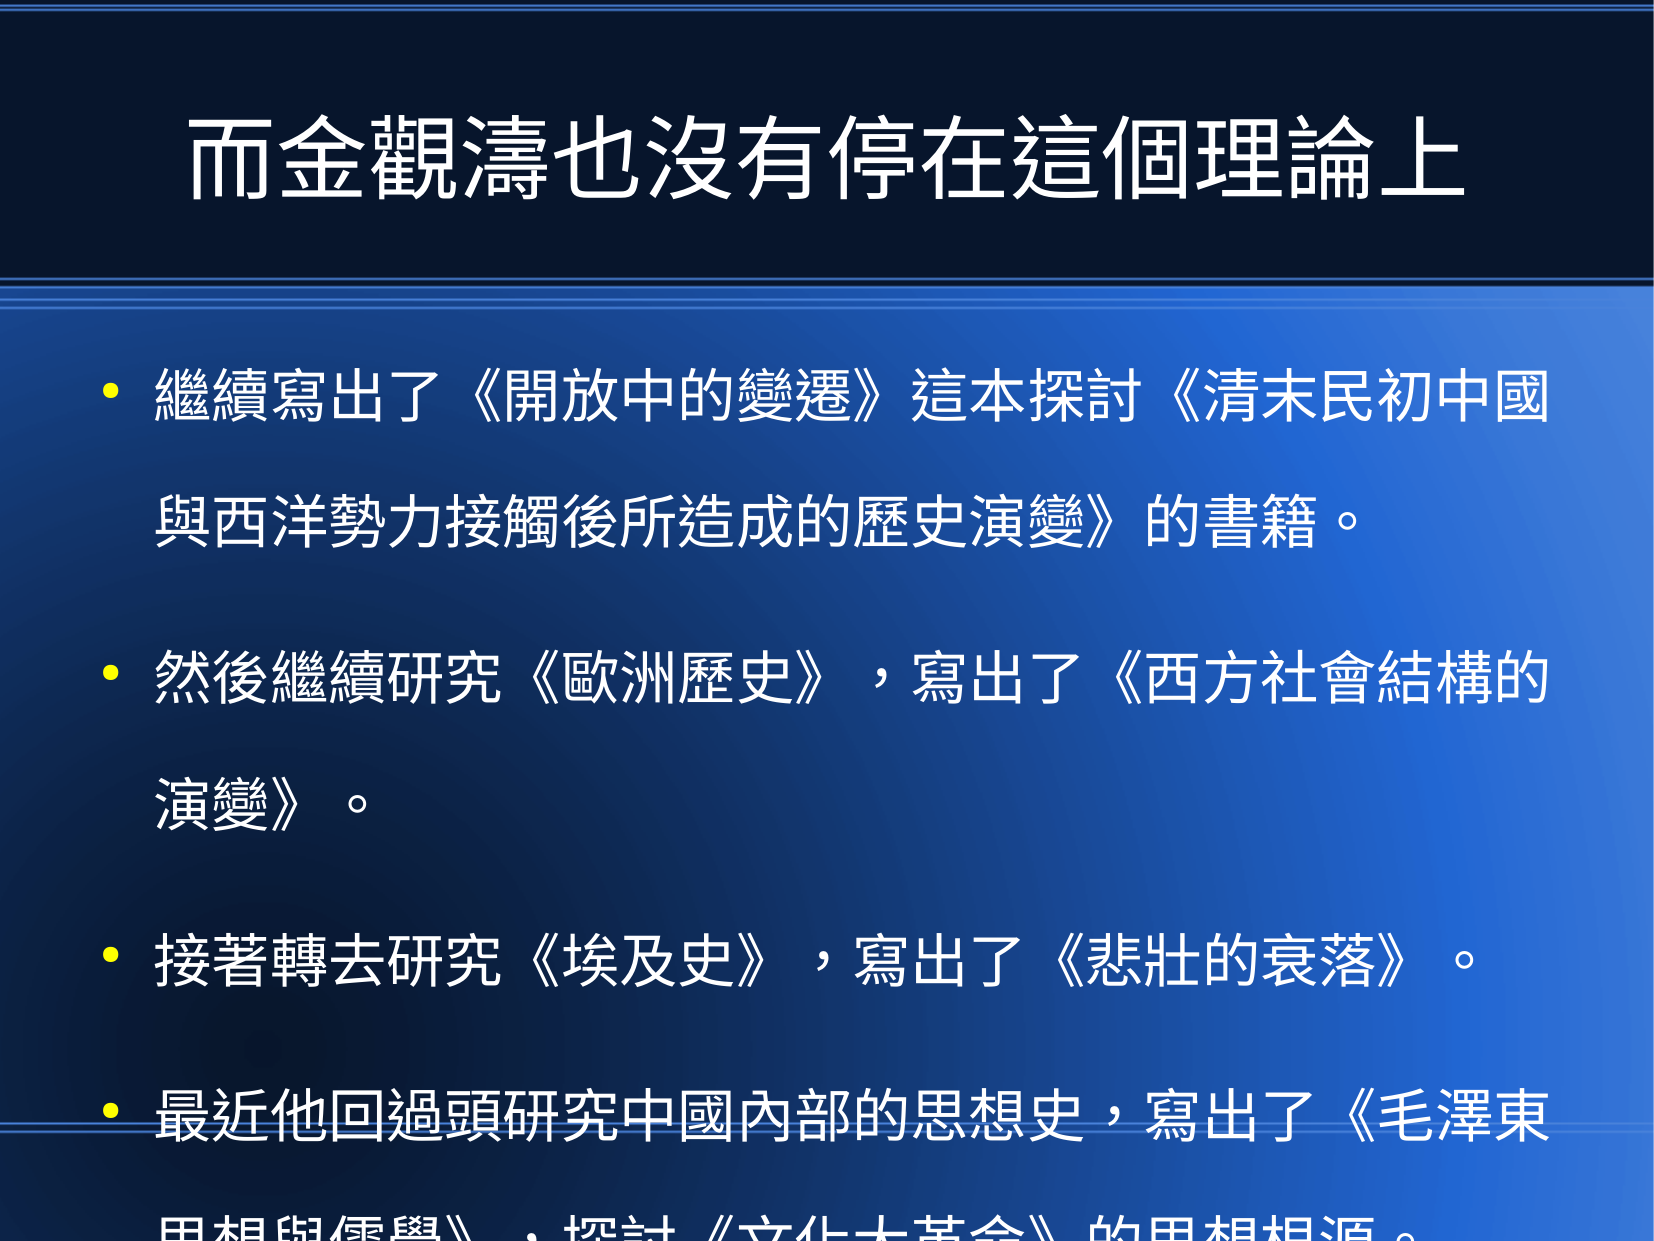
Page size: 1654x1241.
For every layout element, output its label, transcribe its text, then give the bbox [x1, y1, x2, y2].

list 繼續寫出了《開放中的變遷》這本探討《清末民初中國與西洋勢力接觸後所造成的歷史演變》的書籍。 然後繼續研究《歐洲歷史》，寫出了《西方社會結構的演變》。 接著轉去研究《埃及史》，寫出了《悲壯的衰落》。 最近他回過頭研究中國內部的思想史，寫出了《毛澤東思想與儒學》，探討《文化大革命》的思想根源。 [82, 307, 1571, 1241]
picture [0, 0, 1654, 1241]
title 而金觀濤也沒有停在這個理論上 [82, 49, 1571, 257]
